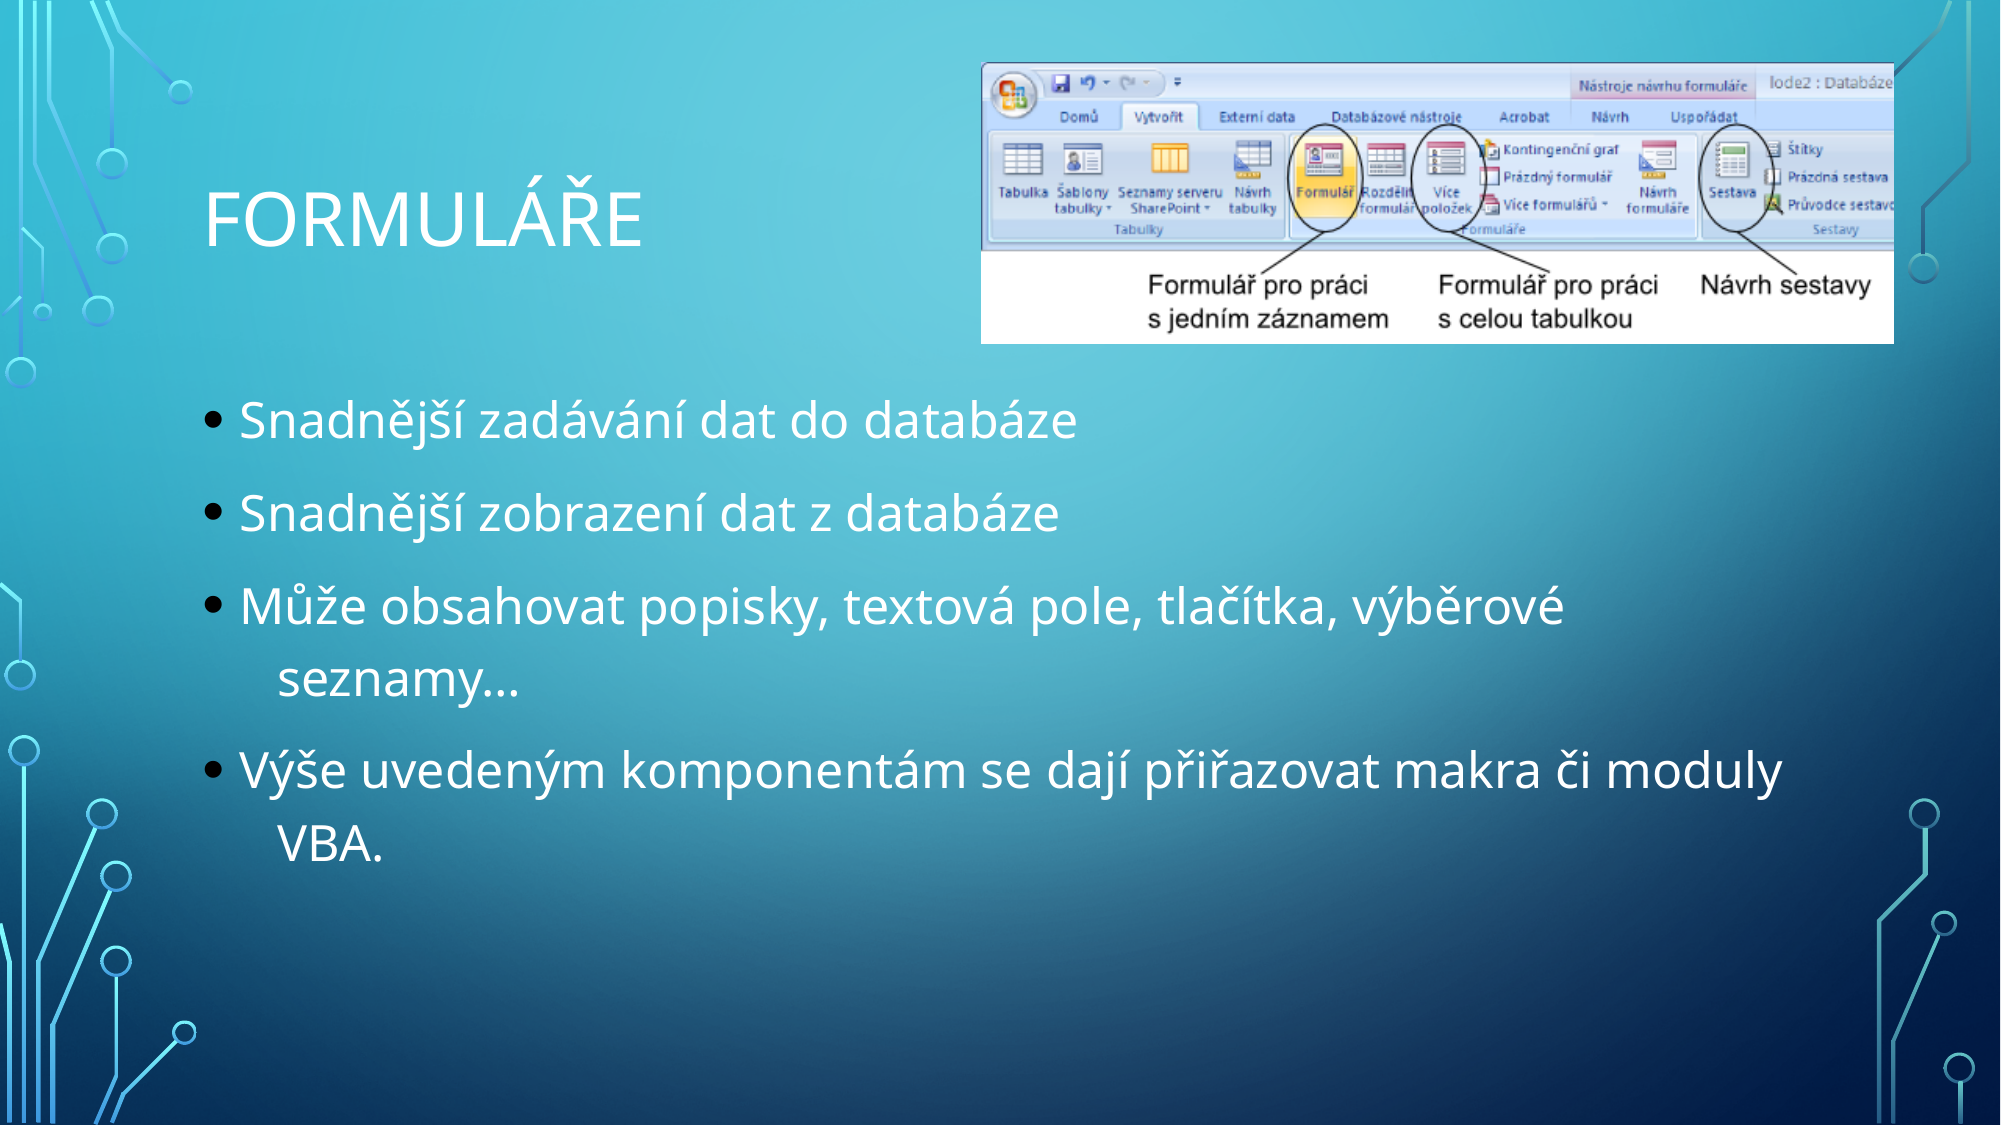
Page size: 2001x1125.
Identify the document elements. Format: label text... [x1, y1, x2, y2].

picture [981, 62, 1894, 344]
title Formuláře [187, 101, 981, 344]
list Snadnější zadávání dat do databáze Snadnější zobrazení dat z databáze Může obsahovat popisky, textová pole, tlačítka, výběrové seznamy… Výše uvedeným komponentám se dají přiřazovat makra či moduly VBA. [187, 369, 1813, 951]
